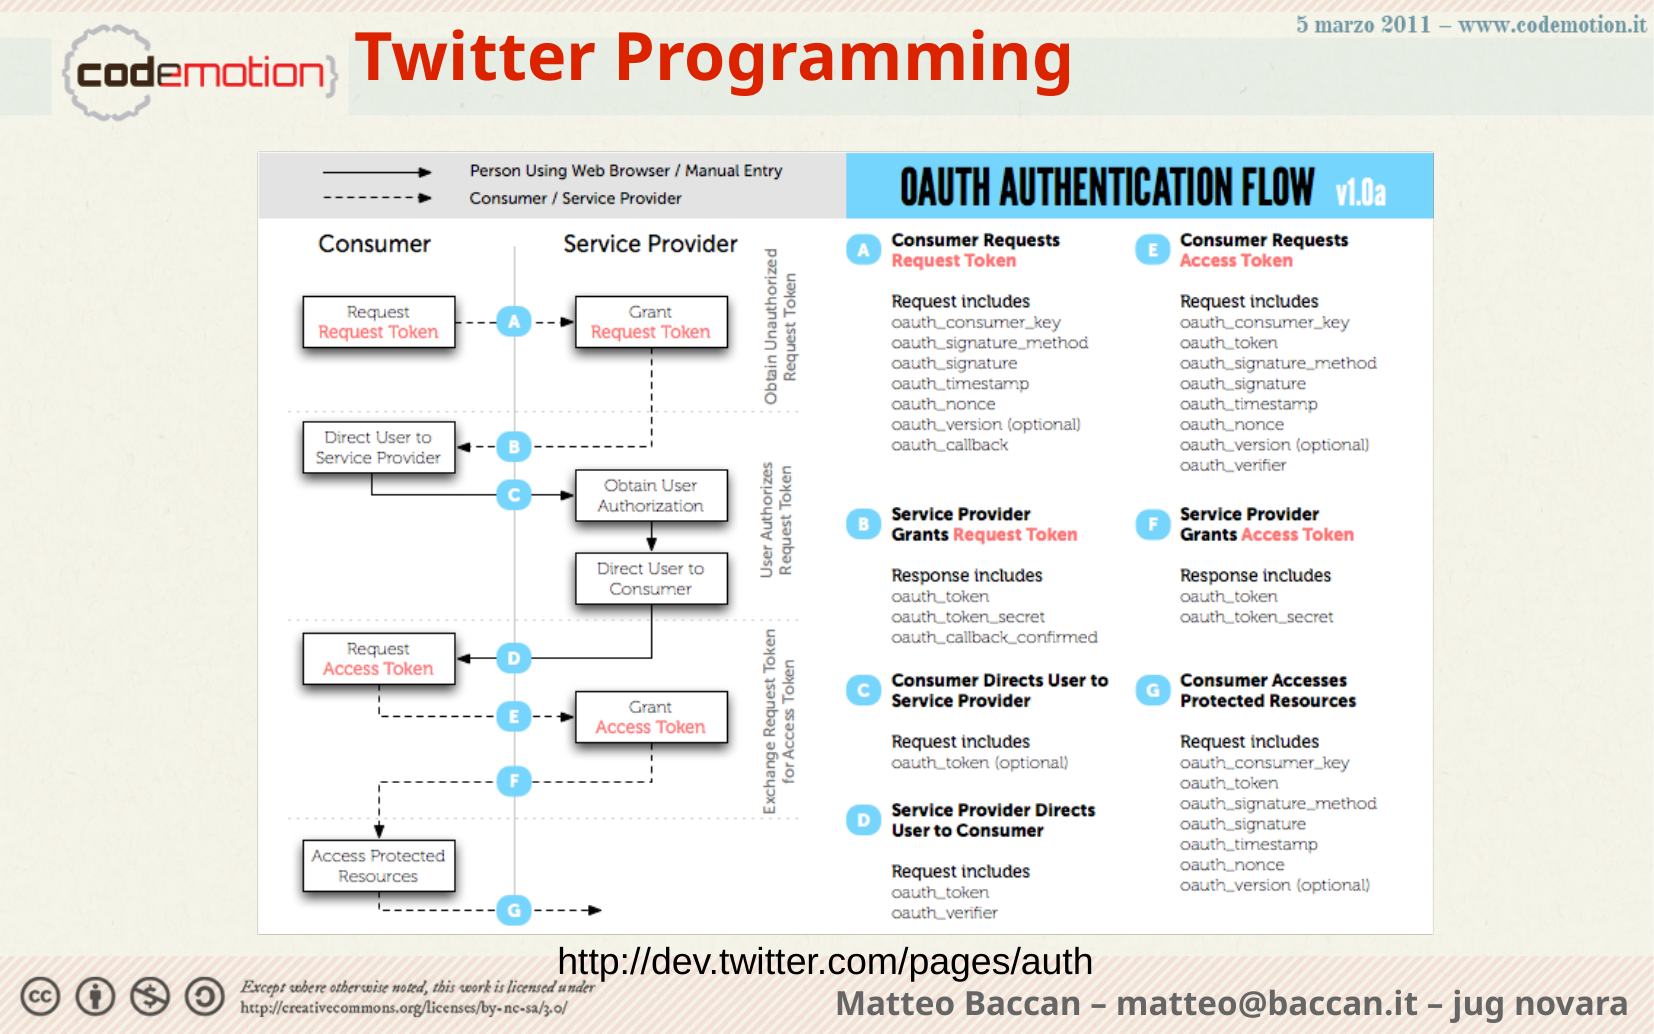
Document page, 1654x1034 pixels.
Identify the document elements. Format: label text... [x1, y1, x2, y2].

text_box http://dev.twitter.com/pages/auth [542, 933, 1150, 991]
title Twitter Programming [354, 5, 1609, 103]
picture [0, 0, 1654, 1034]
